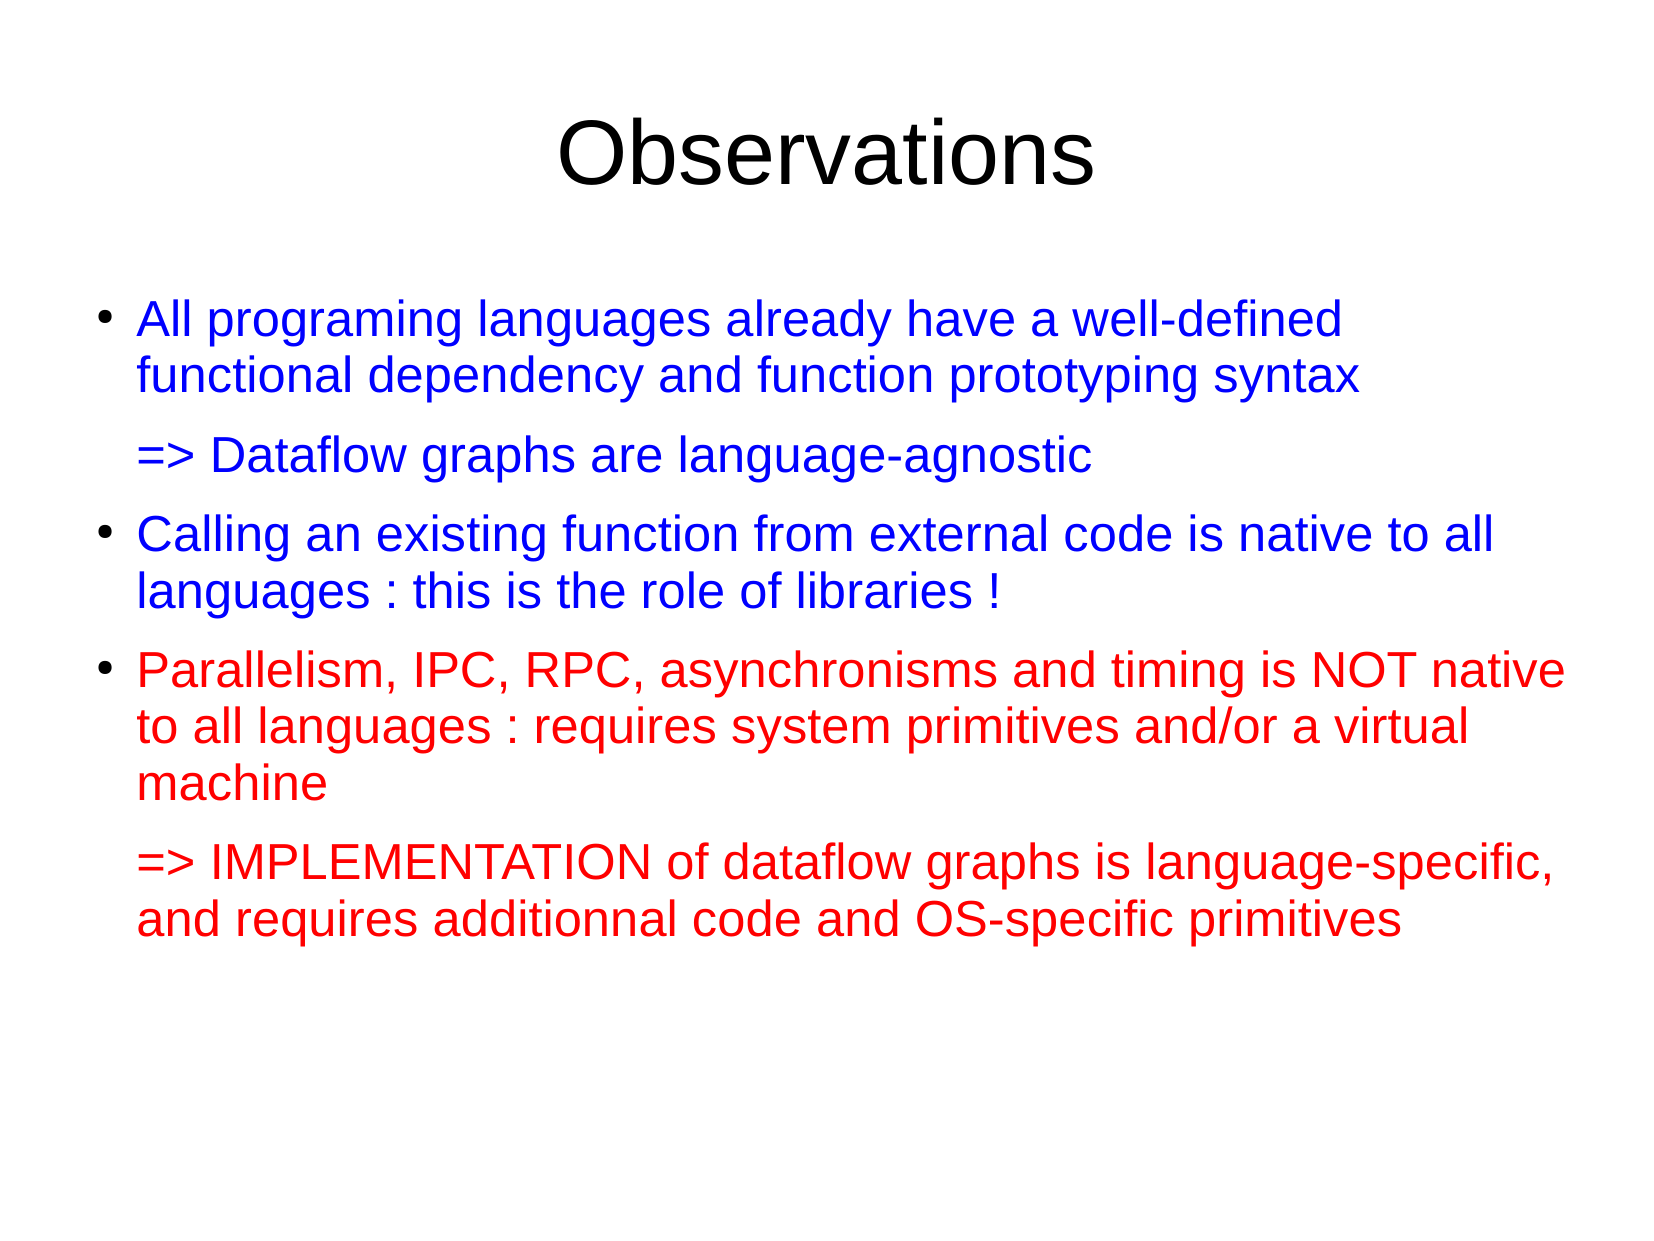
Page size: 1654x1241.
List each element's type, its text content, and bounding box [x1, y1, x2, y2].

list All programing languages already have a well-defined functional dependency and function prototyping syntax => Dataflow graphs are language-agnostic Calling an existing function from external code is native to all languages : this is the role of libraries ! Parallelism, IPC, RPC, asynchronisms and timing is NOT native to all languages : requires system primitives and/or a virtual machine => IMPLEMENTATION of dataflow graphs is language-specific, and requires additionnal code and OS-specific primitives [82, 290, 1571, 1010]
title Observations [82, 49, 1571, 257]
